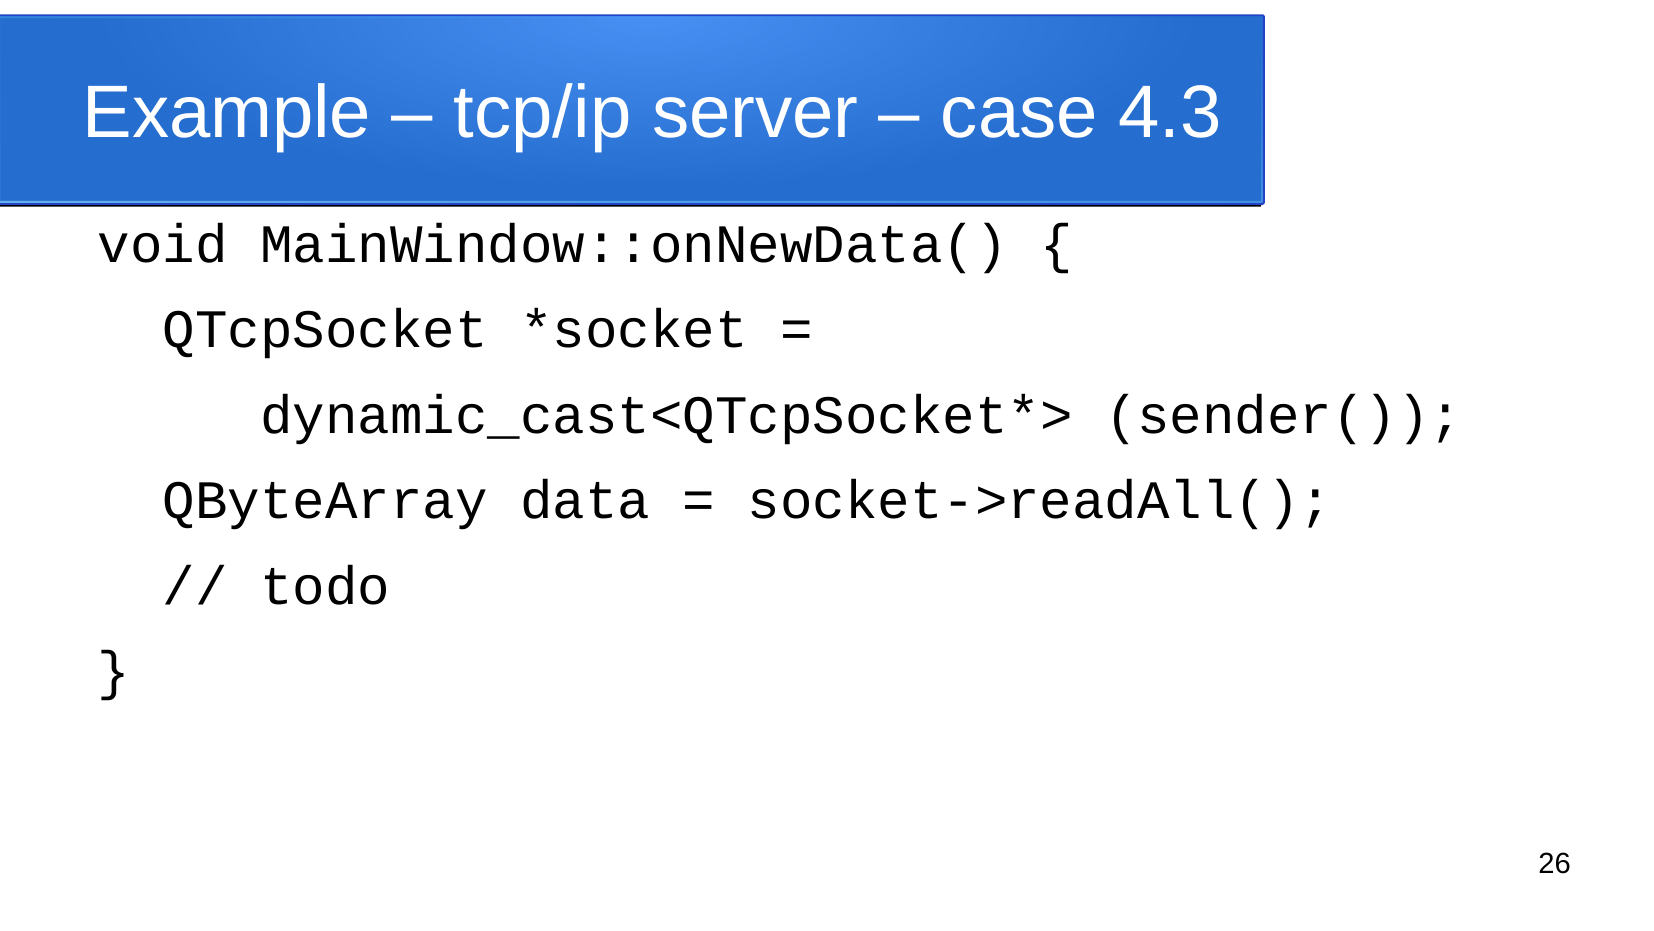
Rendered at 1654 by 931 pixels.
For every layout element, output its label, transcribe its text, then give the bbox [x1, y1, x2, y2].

title Example – tcp/ip server – case 4.3 [82, 35, 1235, 189]
list void MainWindow::onNewData() { QTcpSocket *socket = dynamic_cast<QTcpSocket*> (sender()); QByteArray data = socket->readAll(); // todo } [26, 217, 1606, 757]
